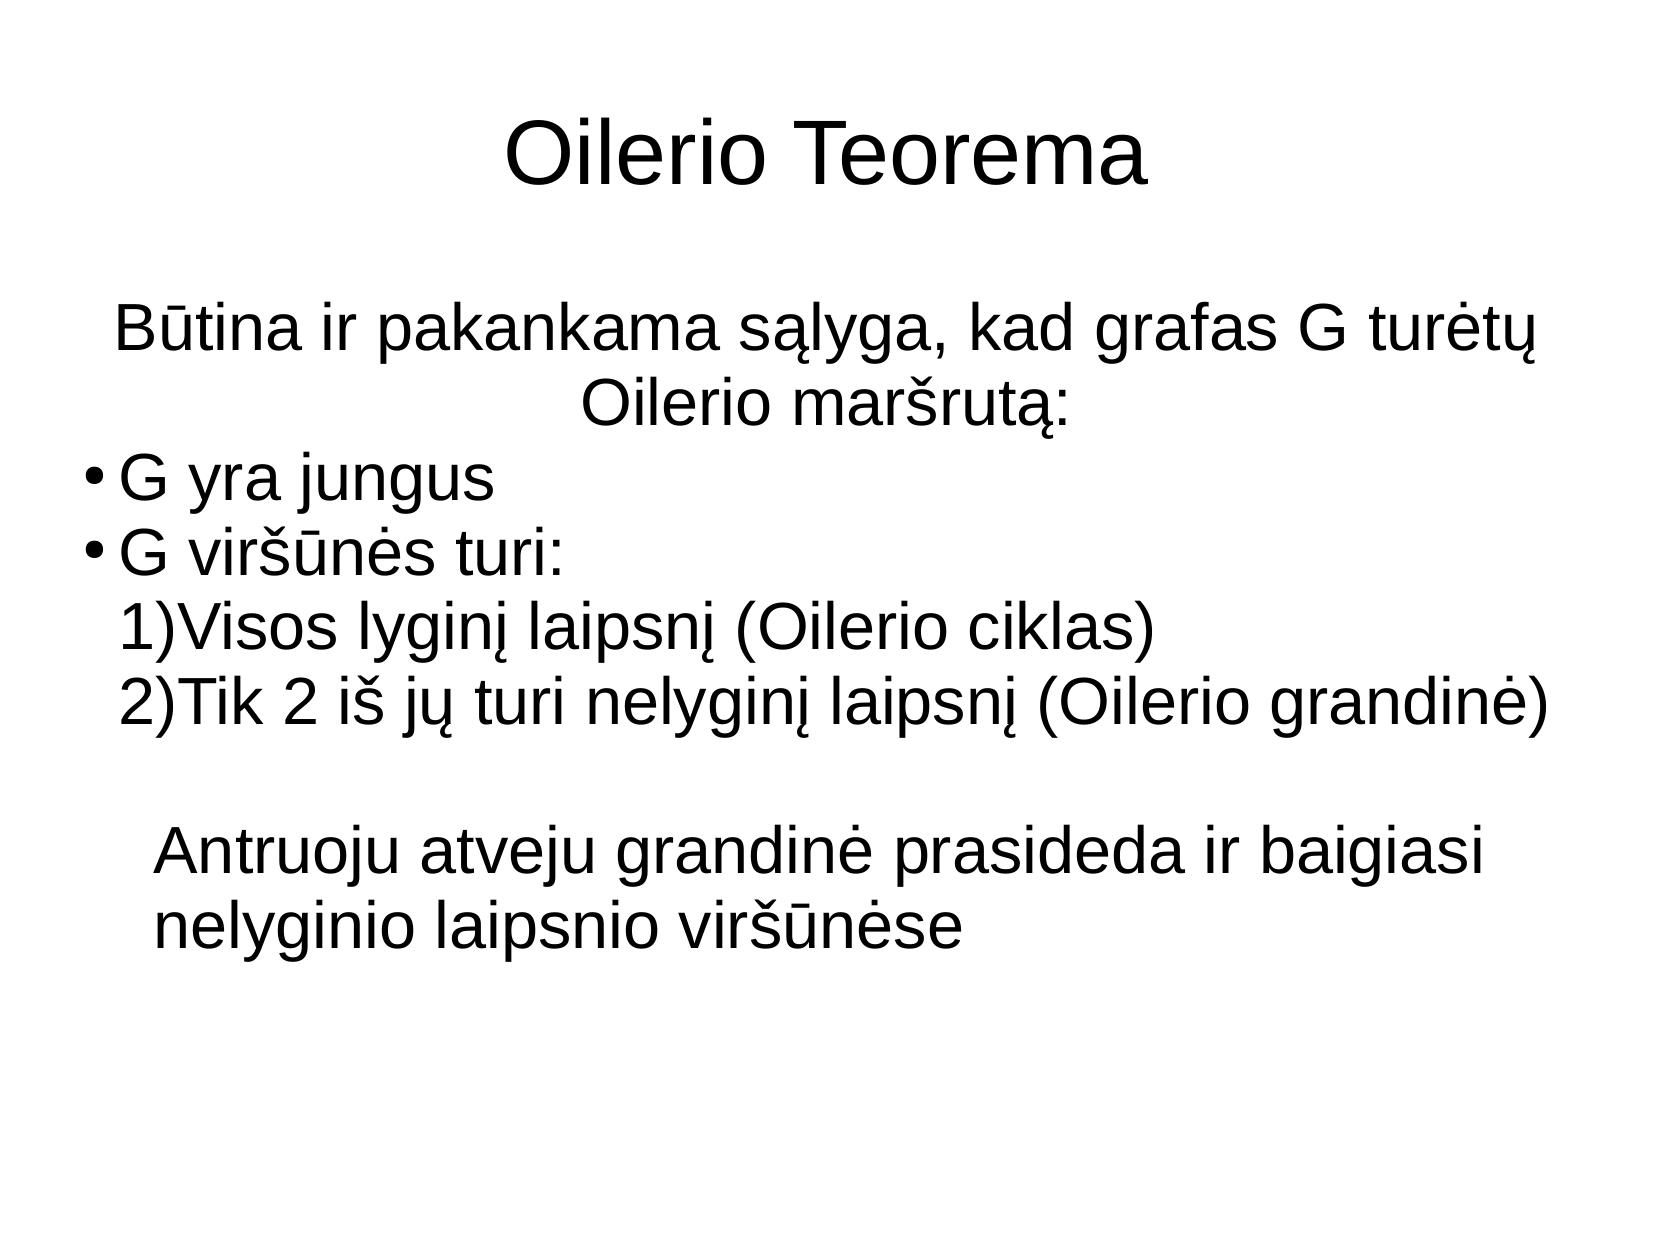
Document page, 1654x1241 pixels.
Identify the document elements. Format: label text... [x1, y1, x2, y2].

title Oilerio Teorema [82, 49, 1571, 257]
subtitle Būtina ir pakankama sąlyga, kad grafas G turėtų Oilerio maršrutą: G yra jungus G viršūnės turi: Visos lyginį laipsnį (Oilerio ciklas) Tik 2 iš jų turi nelyginį laipsnį (Oilerio grandinė) Antruoju atveju grandinė prasideda ir baigiasi nelyginio laipsnio viršūnėse [82, 290, 1571, 1038]
